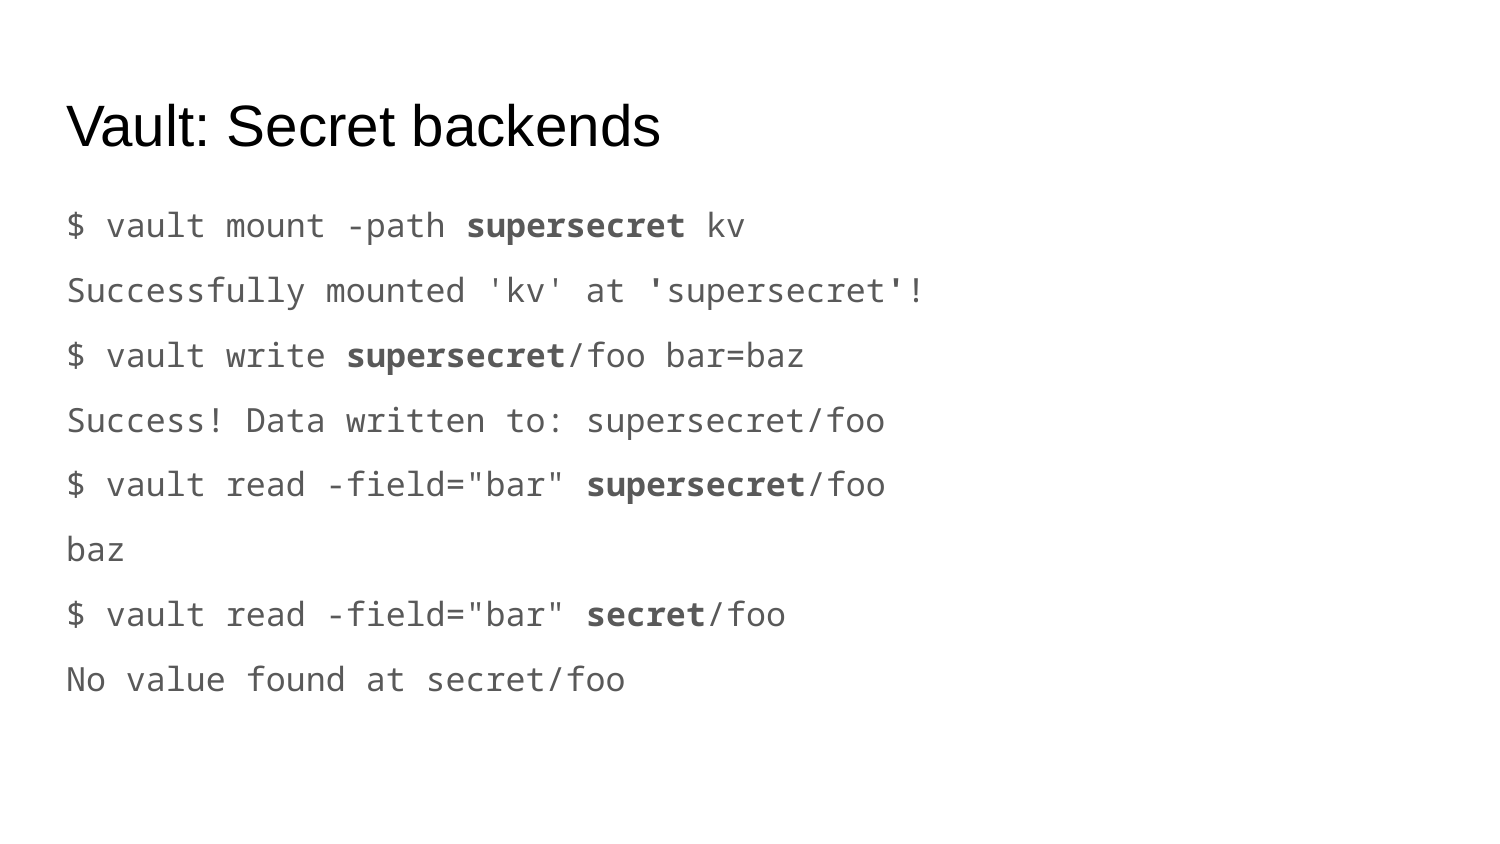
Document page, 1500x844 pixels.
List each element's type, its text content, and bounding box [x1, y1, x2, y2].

list $ vault mount -path supersecret kv Successfully mounted 'kv' at 'supersecret'! $ vault write supersecret/foo bar=baz Success! Data written to: supersecret/foo $ vault read -field="bar" supersecret/foo baz $ vault read -field="bar" secret/foo No value found at secret/foo [51, 189, 1449, 750]
title Vault: Secret backends [51, 72, 1449, 167]
